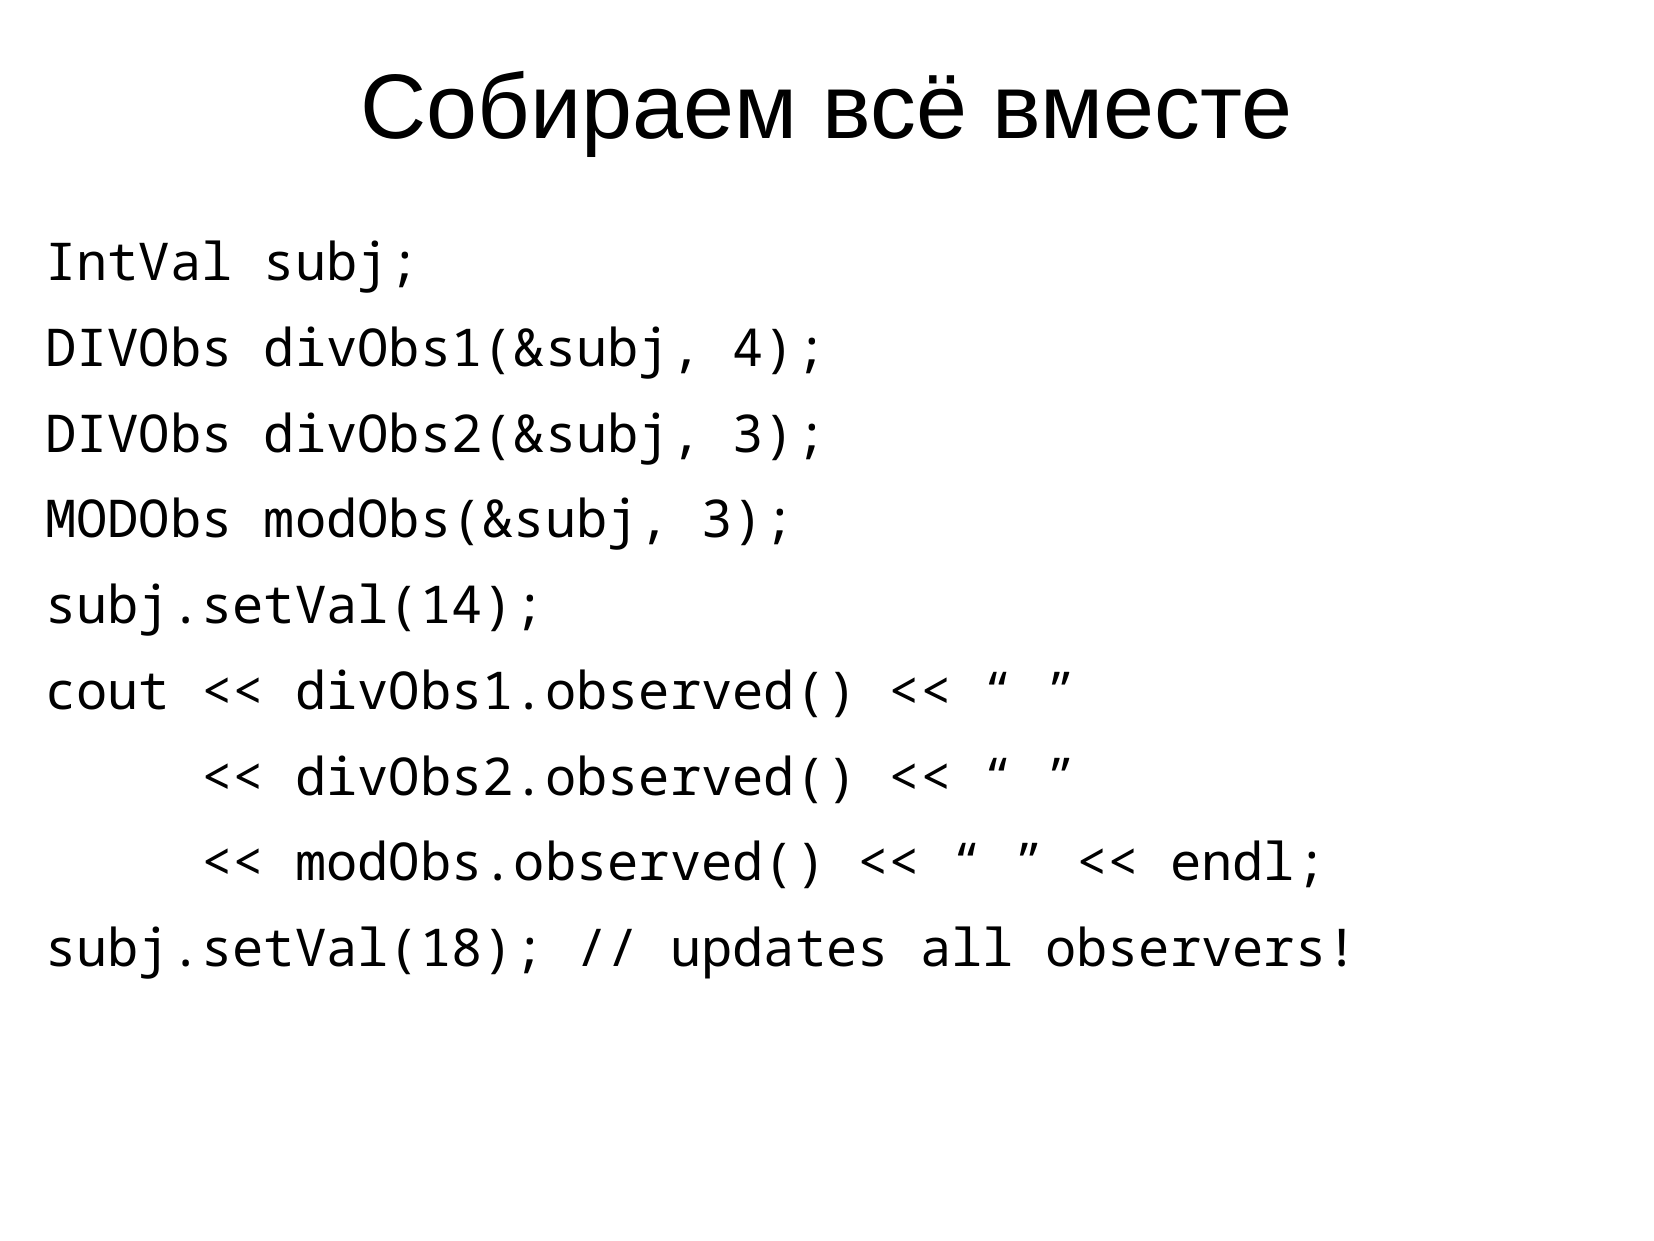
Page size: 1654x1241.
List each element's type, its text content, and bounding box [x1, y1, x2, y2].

list IntVal subj; DIVObs divObs1(&subj, 4); DIVObs divObs2(&subj, 3); MODObs modObs(&subj, 3); subj.setVal(14); cout << divObs1.observed() << “ ” << divObs2.observed() << “ ” << modObs.observed() << “ ” << endl; subj.setVal(18); // updates all observers! [45, 225, 1636, 1156]
title Собираем всё вместе [82, 2, 1571, 211]
